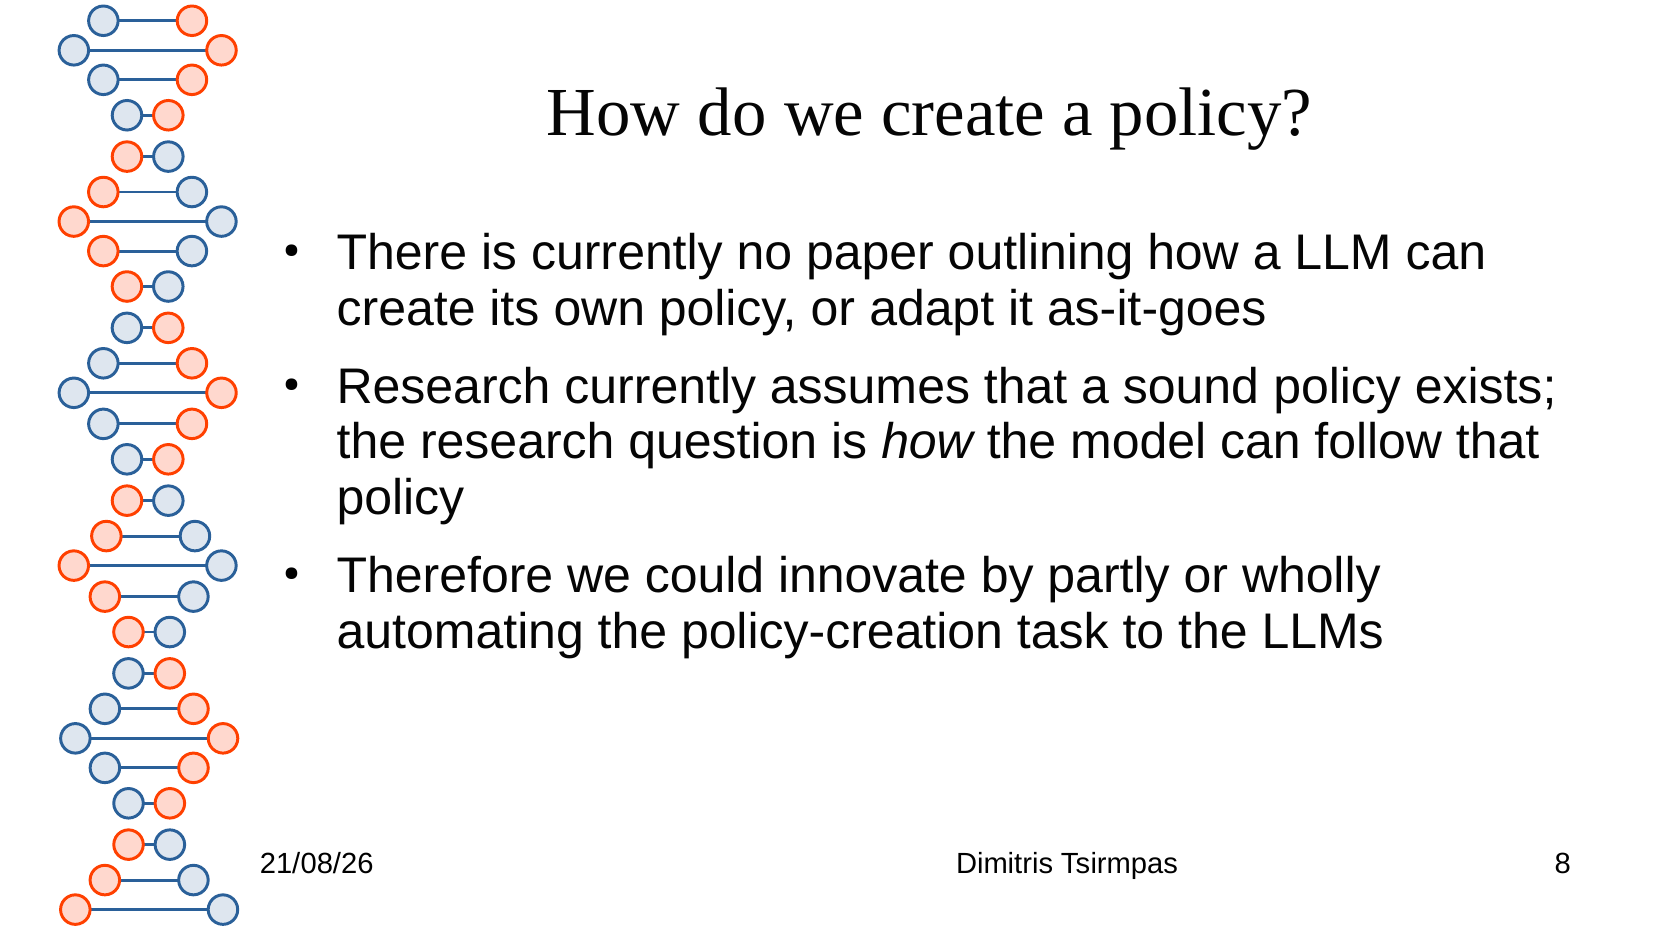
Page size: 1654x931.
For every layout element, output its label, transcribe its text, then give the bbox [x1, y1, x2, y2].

list There is currently no paper outlining how a LLM can create its own policy, or adapt it as-it-goes Research currently assumes that a sound policy exists; the research question is how the model can follow that policy Therefore we could innovate by partly or wholly automating the policy-creation task to the LLMs [265, 224, 1595, 764]
title How do we create a policy? [265, 35, 1595, 189]
